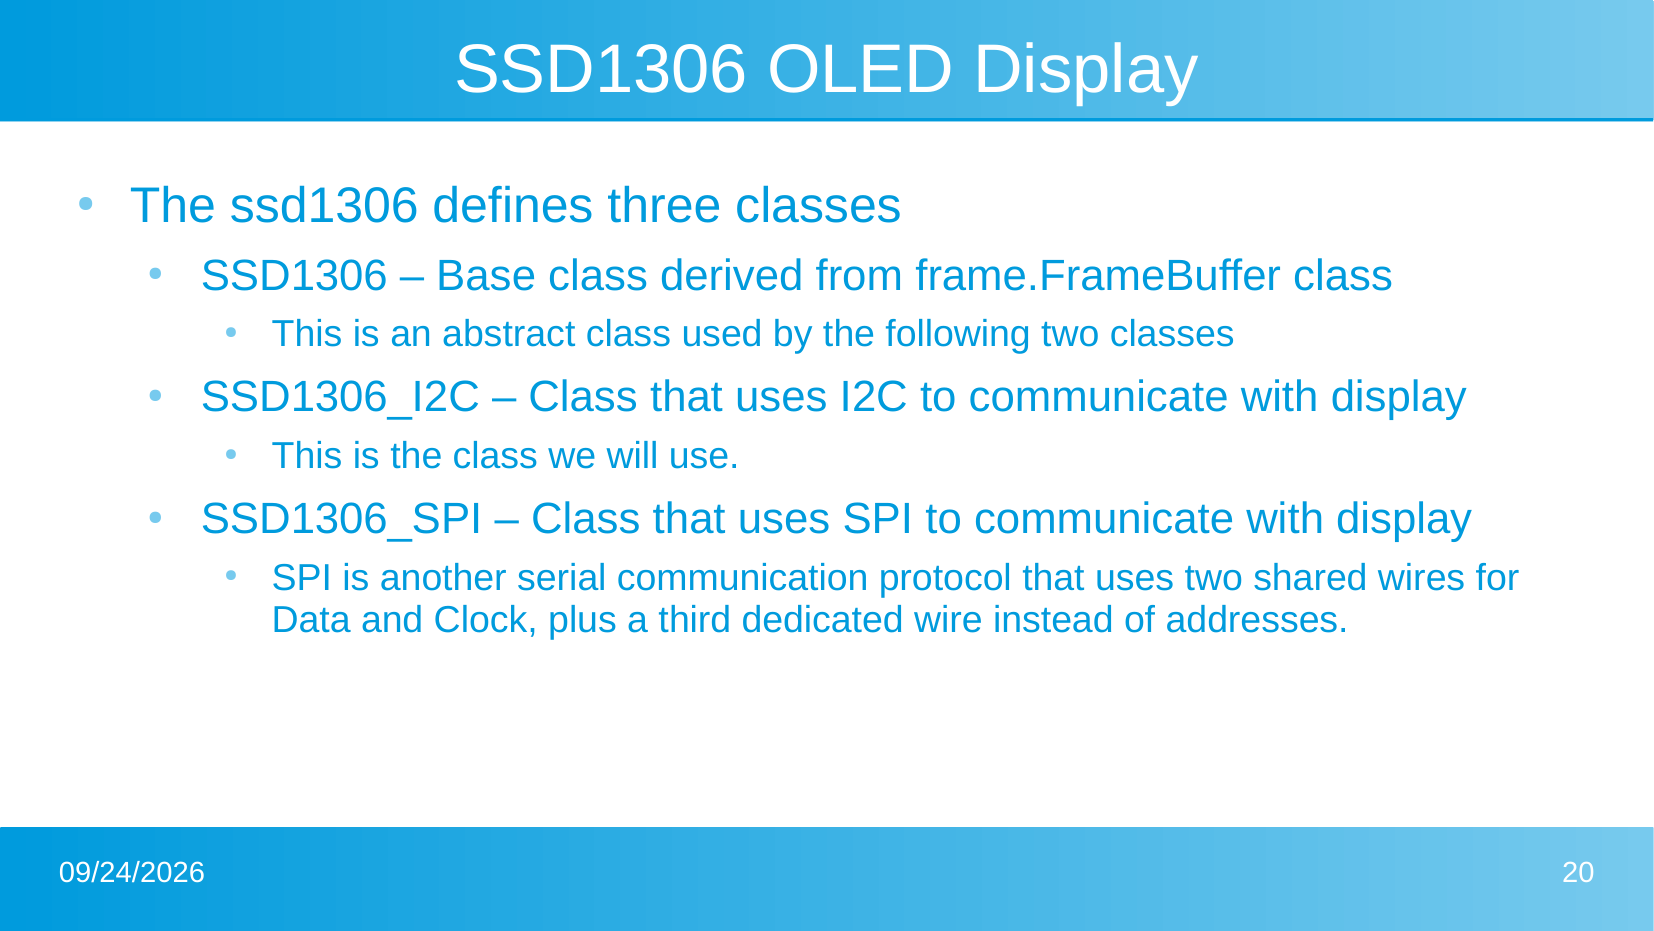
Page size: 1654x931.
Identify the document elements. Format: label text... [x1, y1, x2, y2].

title SSD1306 OLED Display [59, 29, 1595, 108]
list The ssd1306 defines three classes SSD1306 – Base class derived from frame.FrameBuffer class This is an abstract class used by the following two classes SSD1306_I2C – Class that uses I2C to communicate with display This is the class we will use. SSD1306_SPI – Class that uses SPI to communicate with display SPI is another serial communication protocol that uses two shared wires for Data and Clock, plus a third dedicated wire instead of addresses. [59, 177, 1595, 768]
